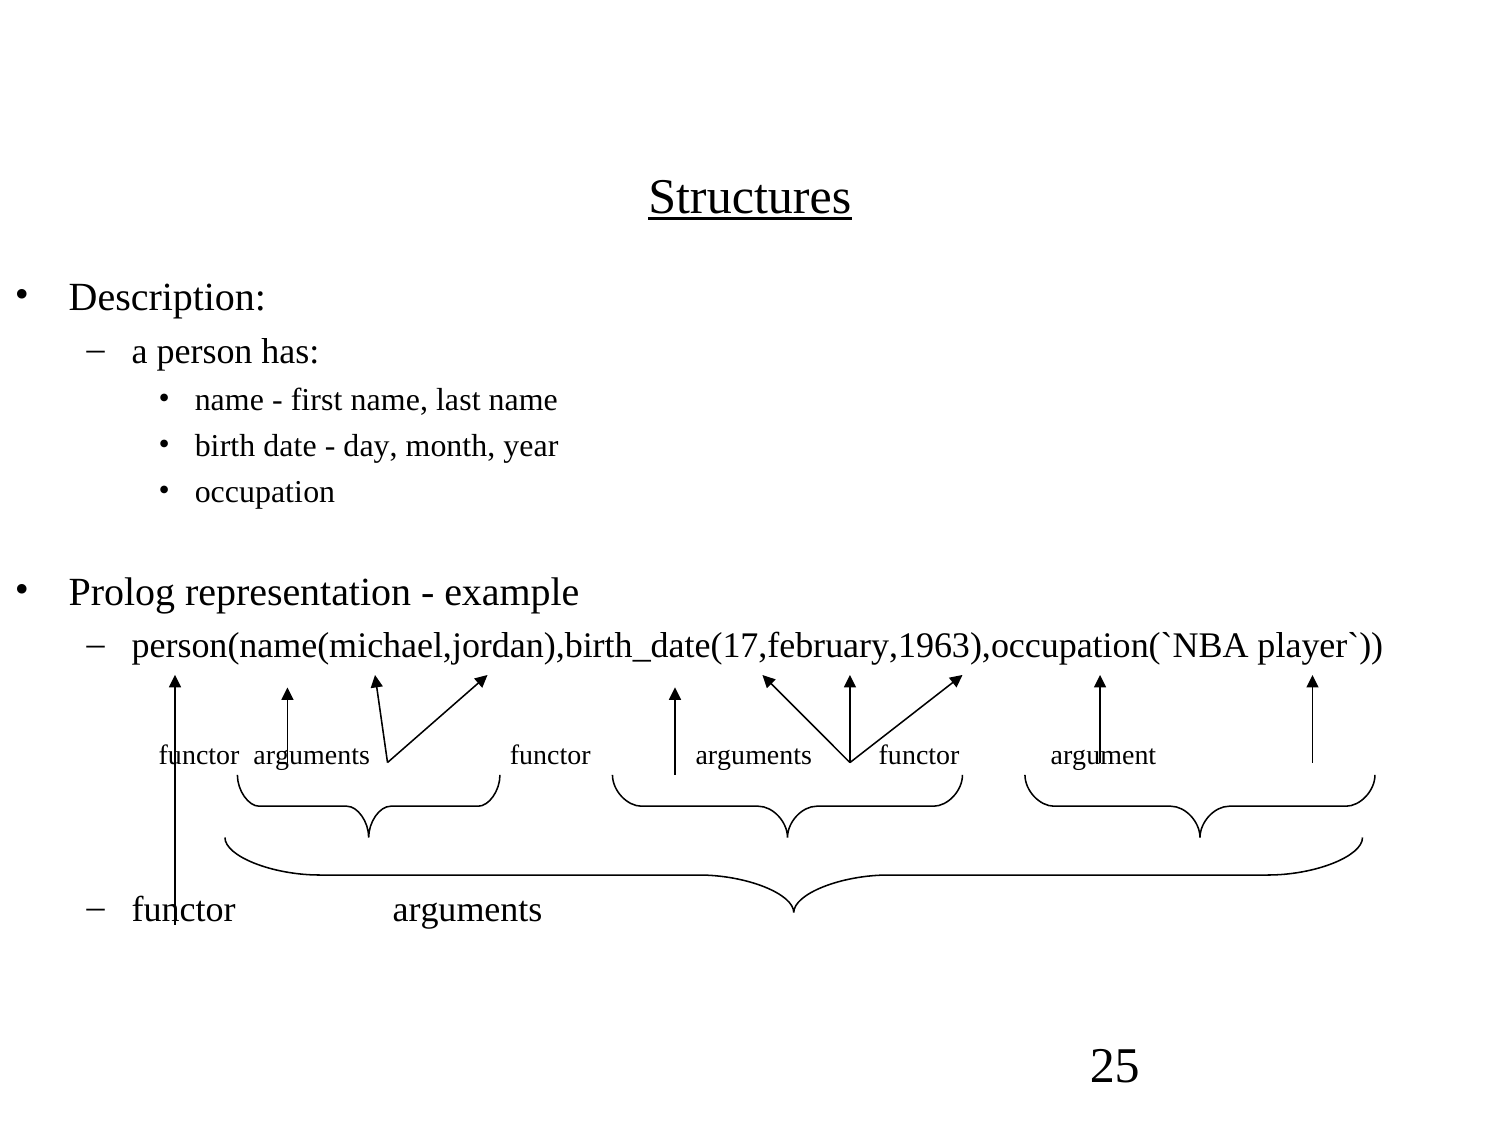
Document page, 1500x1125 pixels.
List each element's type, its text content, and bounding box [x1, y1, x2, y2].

list Description: a person has: name - first name, last name birth date - day, month, year occupation Prolog representation - example person(name(michael,jordan),birth_date(17,february,1963),occupation(`NBA player`)) functor arguments functor arguments functor argument functor arguments [0, 262, 1500, 938]
title Structures [112, 99, 1388, 262]
